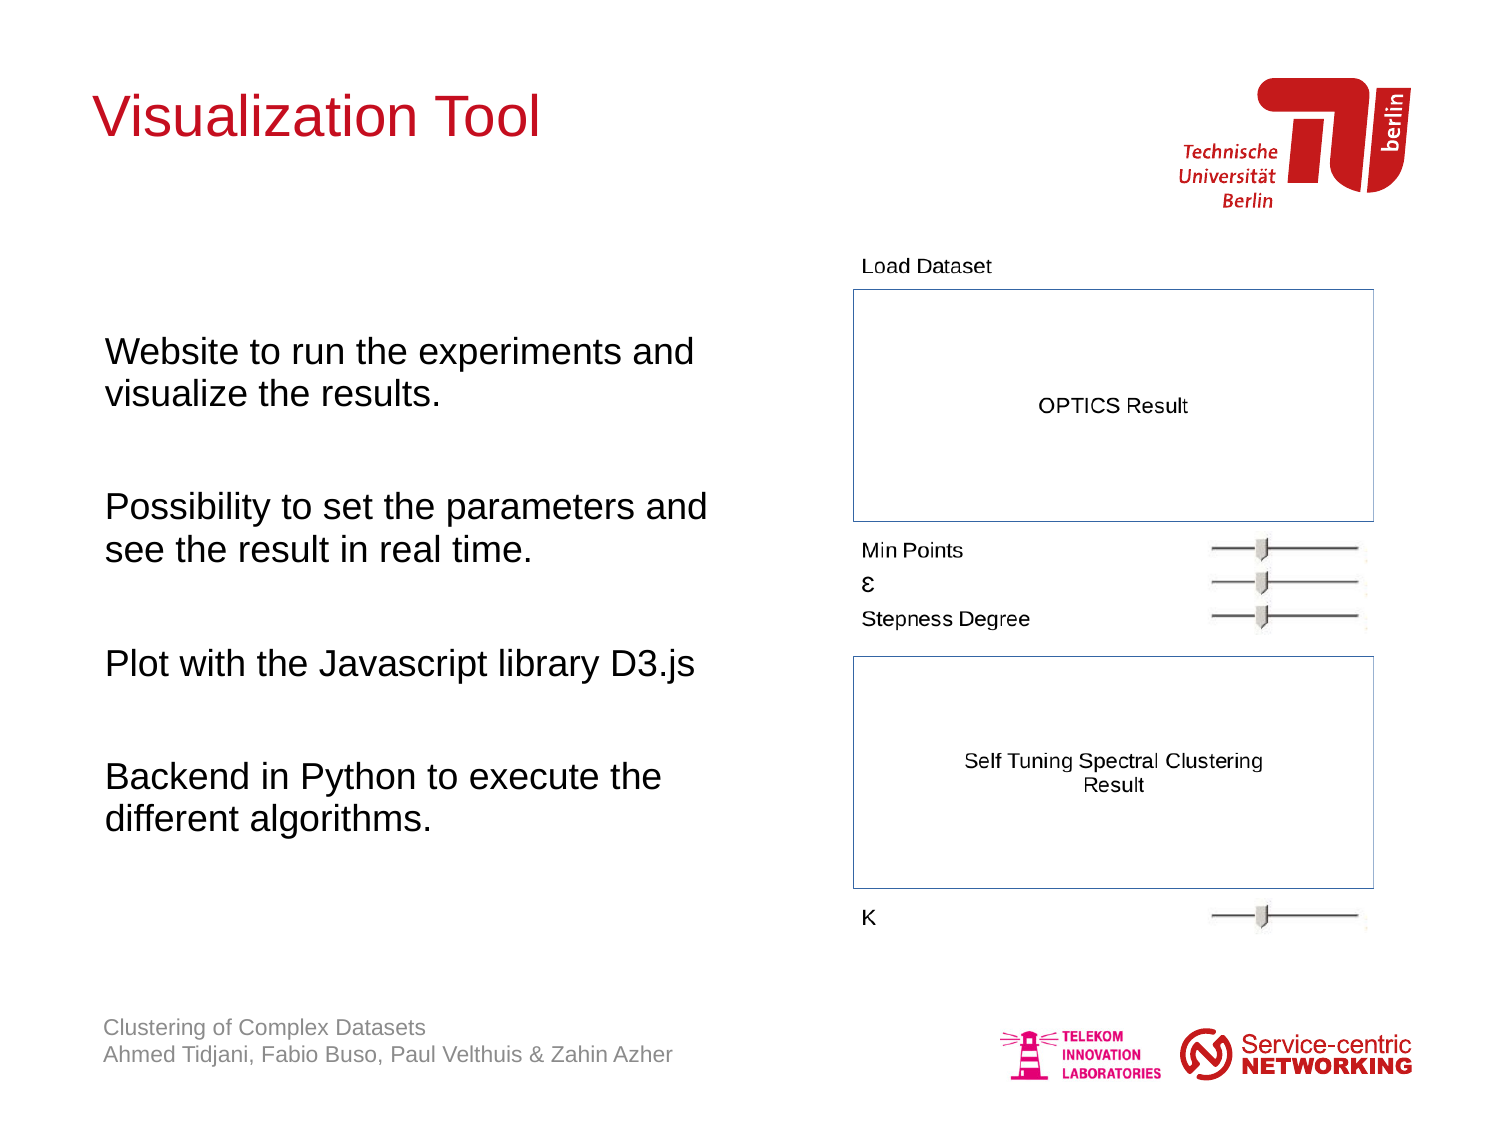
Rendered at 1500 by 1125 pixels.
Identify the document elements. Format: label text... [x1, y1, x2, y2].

text_box Clustering of Complex Datasets Ahmed Tidjani, Fabio Buso, Paul Velthuis & Zahin Azher [88, 1032, 987, 1092]
picture [819, 249, 1423, 944]
text_box Website to run the experiments and visualize the results. Possibility to set the parameters and see the result in real time. Plot with the Javascript library D3.js Backend in Python to execute the different algorithms. [90, 254, 781, 916]
text_box Visualization Tool [88, 78, 1152, 211]
picture [1000, 1028, 1161, 1082]
